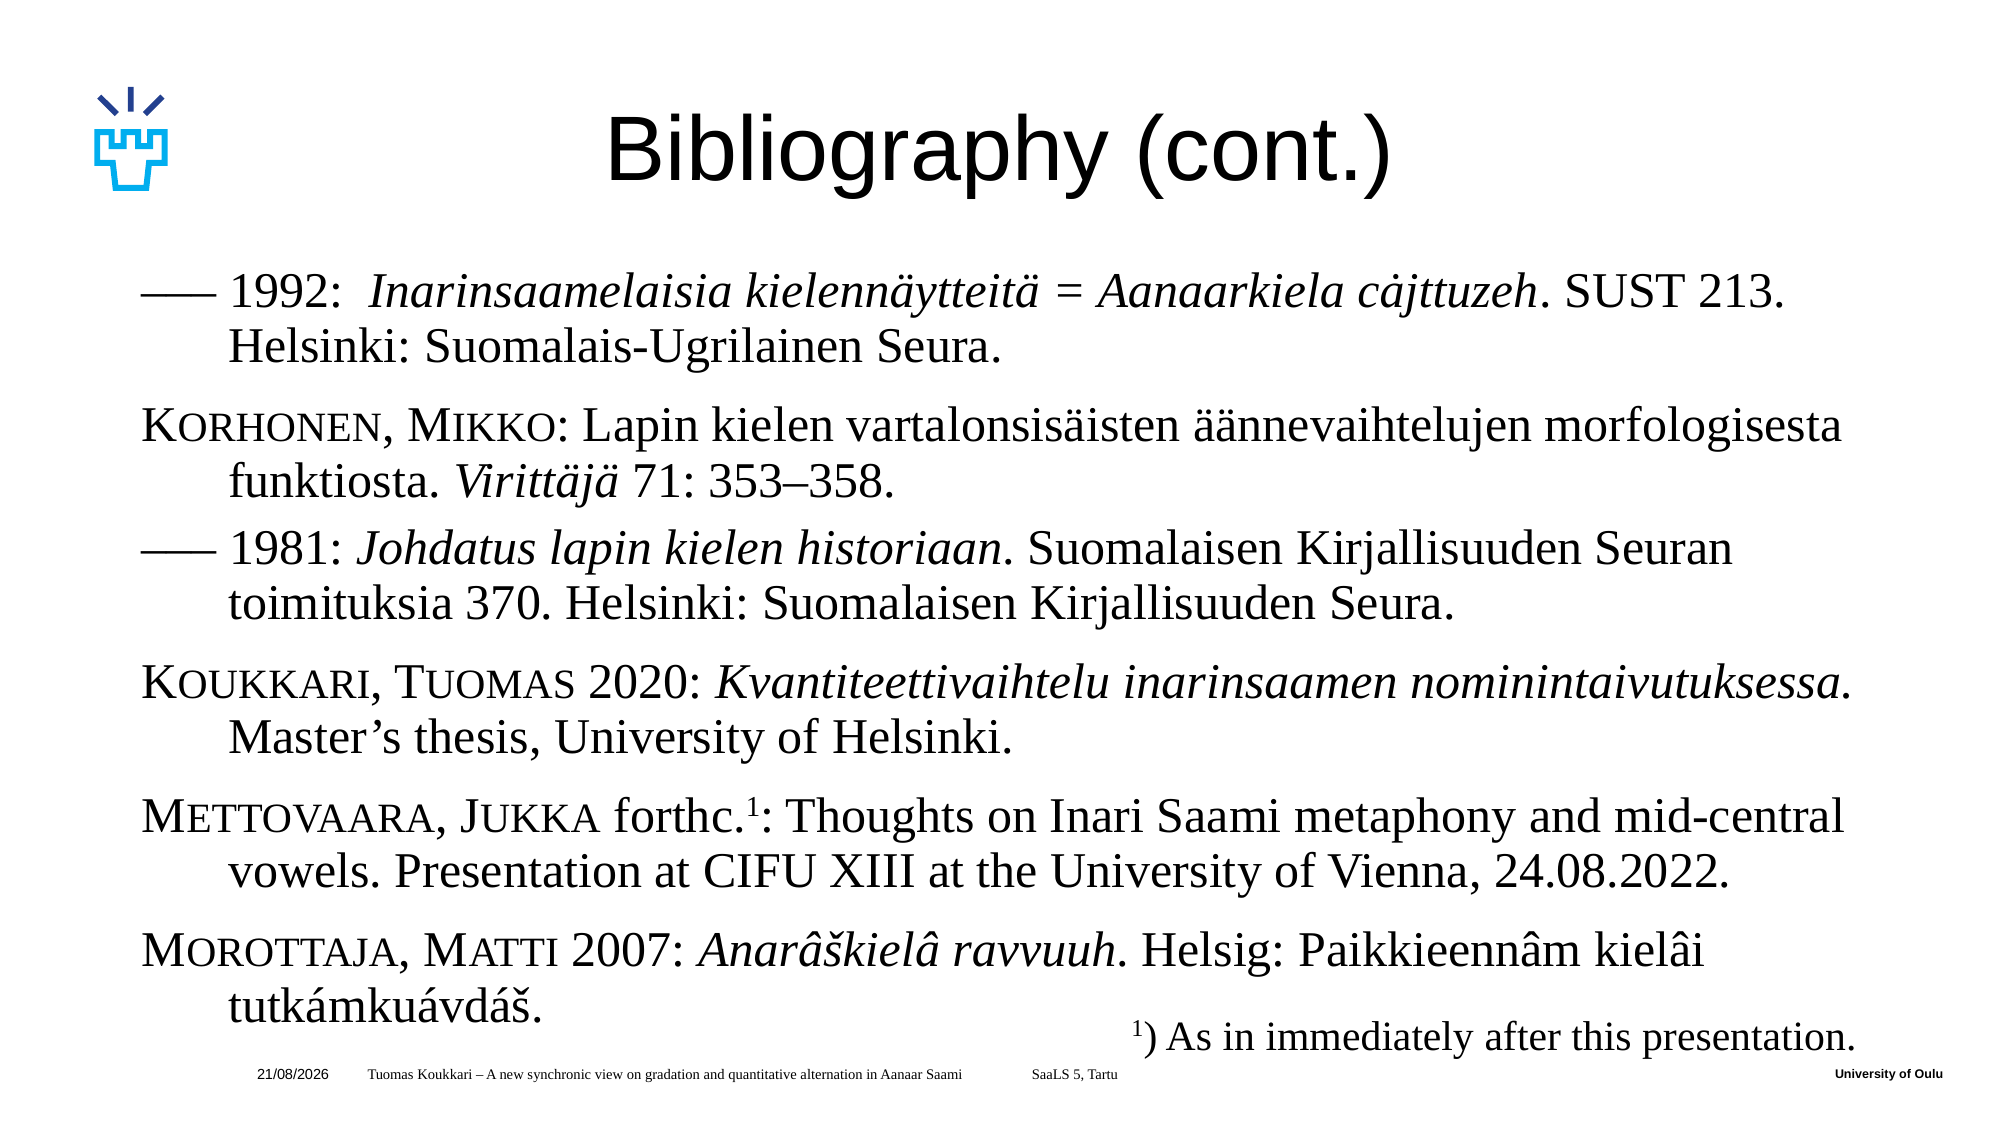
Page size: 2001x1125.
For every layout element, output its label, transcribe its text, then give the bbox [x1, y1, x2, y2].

text_box 1) As in immediately after this presentation. [986, 1005, 1873, 1125]
list ––– 1992: Inarinsaamelaisia kielennäytteitä = Aanaarkiela cȧjttuzeh. SUST 213. Helsinki: Suomalais-Ugrilainen Seura. KORHONEN, MIKKO: Lapin kielen vartalonsisäisten äännevaihtelujen morfologisesta funktiosta. Virittäjä 71: 353–358. ––– 1981: Johdatus lapin kielen historiaan. Suomalaisen Kirjallisuuden Seuran toimituksia 370. Helsinki: Suomalaisen Kirjallisuuden Seura. Koukkari, Tuomas 2020: Kvantiteettivaihtelu inarinsaamen nominintaivutuksessa. Master’s thesis, University of Helsinki. METTOVAARA, JUKKA forthc.1: Thoughts on Inari Saami metaphony and mid-central vowels. Presentation at CIFU XIII at the University of Vienna, 24.08.2022. MOROTTAJA, MATTI 2007: Anarâškielâ ravvuuh. Helsig: Paikkieennâm kielâi tutkámkuávdáš. [70, 263, 1932, 1125]
title Bibliography (cont.) [539, 47, 1461, 251]
